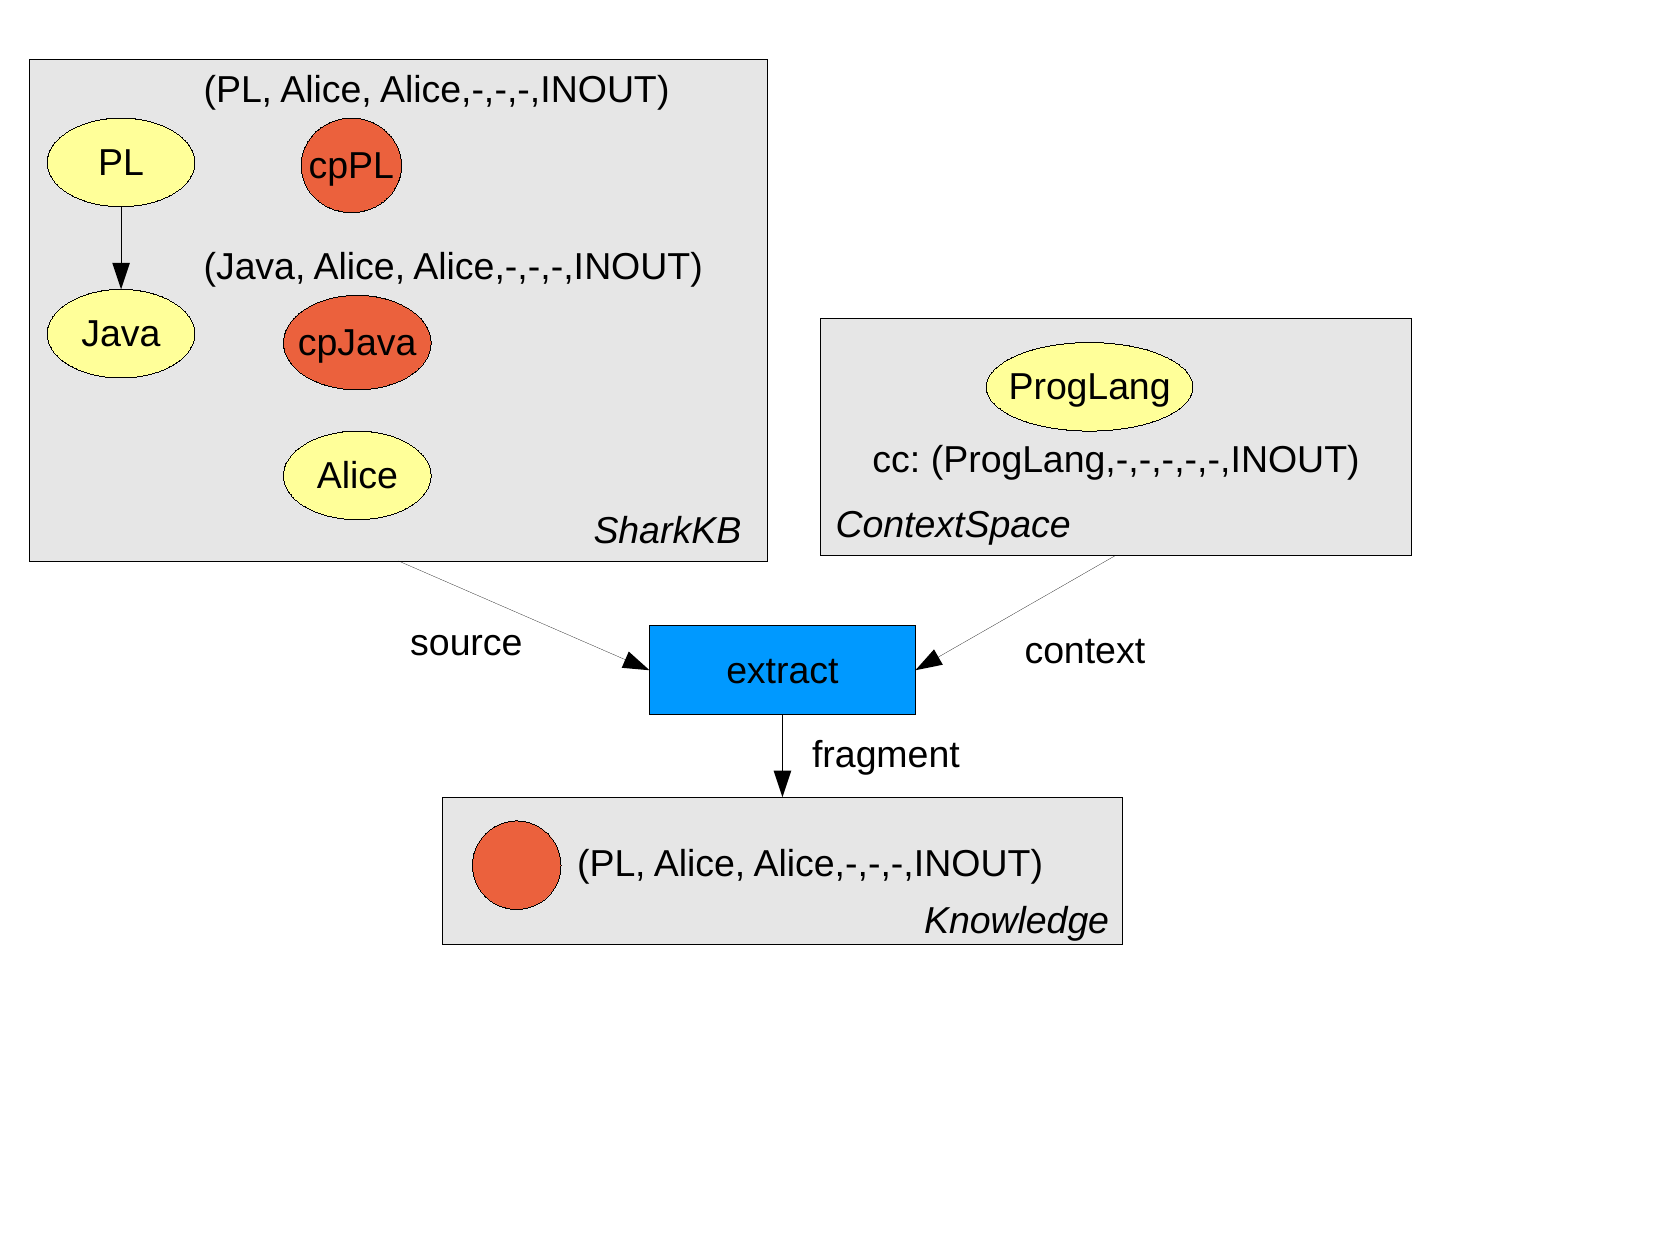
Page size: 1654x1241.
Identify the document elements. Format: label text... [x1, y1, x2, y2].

text_box PL [47, 118, 195, 207]
text_box cc: (ProgLang,-,-,-,-,-,INOUT) [857, 431, 1388, 488]
text_box extract [649, 625, 916, 715]
text_box fragment [797, 726, 975, 784]
text_box Alice [283, 431, 432, 520]
text_box [29, 59, 768, 562]
text_box ContextSpace [820, 496, 1093, 556]
text_box [820, 318, 1412, 556]
text_box Java [47, 289, 195, 378]
text_box (Java, Alice, Alice,-,-,-,INOUT) [188, 238, 719, 296]
text_box cpPL [301, 119, 402, 213]
text_box cpJava [283, 296, 432, 390]
text_box (PL, Alice, Alice,-,-,-,INOUT) [562, 834, 1093, 892]
text_box ProgLang [986, 342, 1193, 431]
text_box (PL, Alice, Alice,-,-,-,INOUT) [188, 61, 686, 119]
text_box context [1009, 622, 1160, 680]
text_box Knowledge [909, 891, 1170, 949]
text_box [442, 797, 1123, 945]
text_box SharkKB [578, 501, 786, 559]
text_box source [395, 614, 538, 672]
